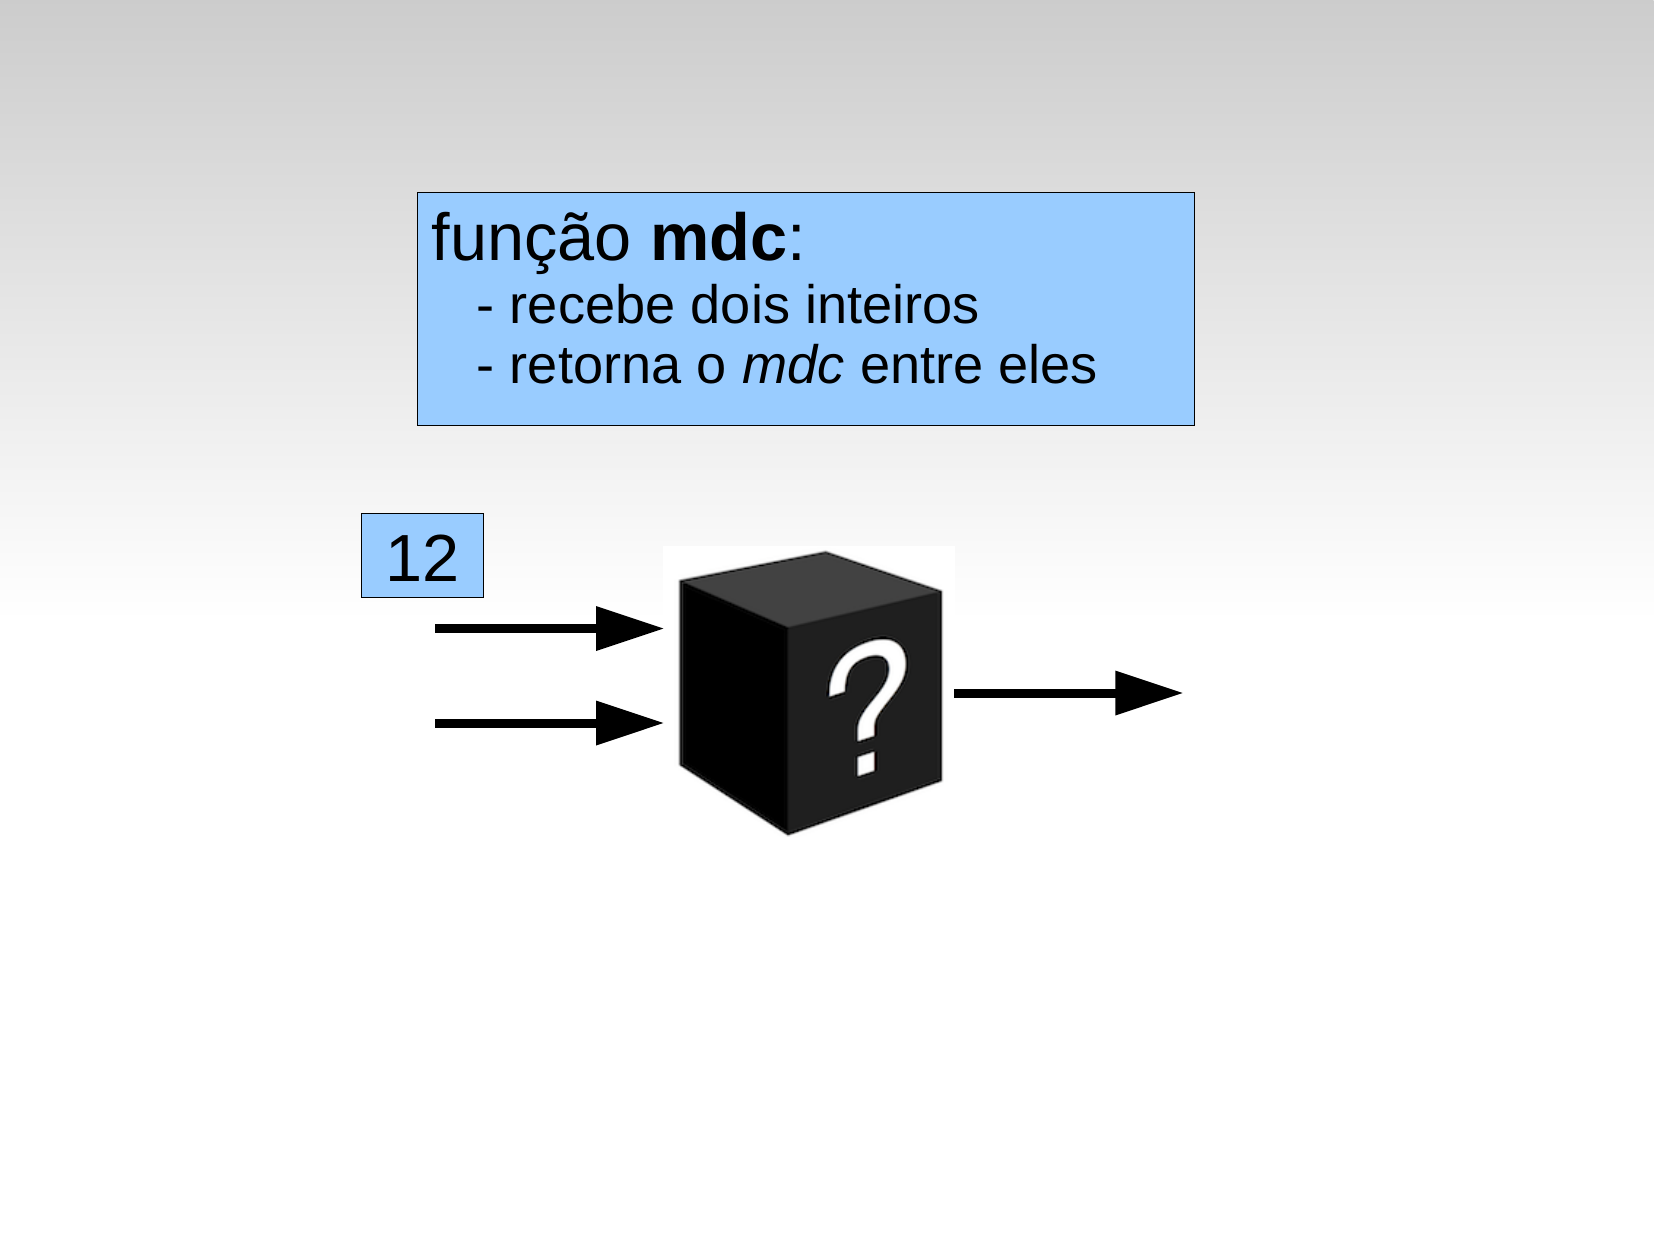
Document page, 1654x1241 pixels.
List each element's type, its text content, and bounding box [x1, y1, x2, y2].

text_box 12 [361, 513, 484, 598]
text_box função mdc: - recebe dois inteiros - retorna o mdc entre eles [417, 192, 1195, 426]
picture [663, 546, 955, 838]
